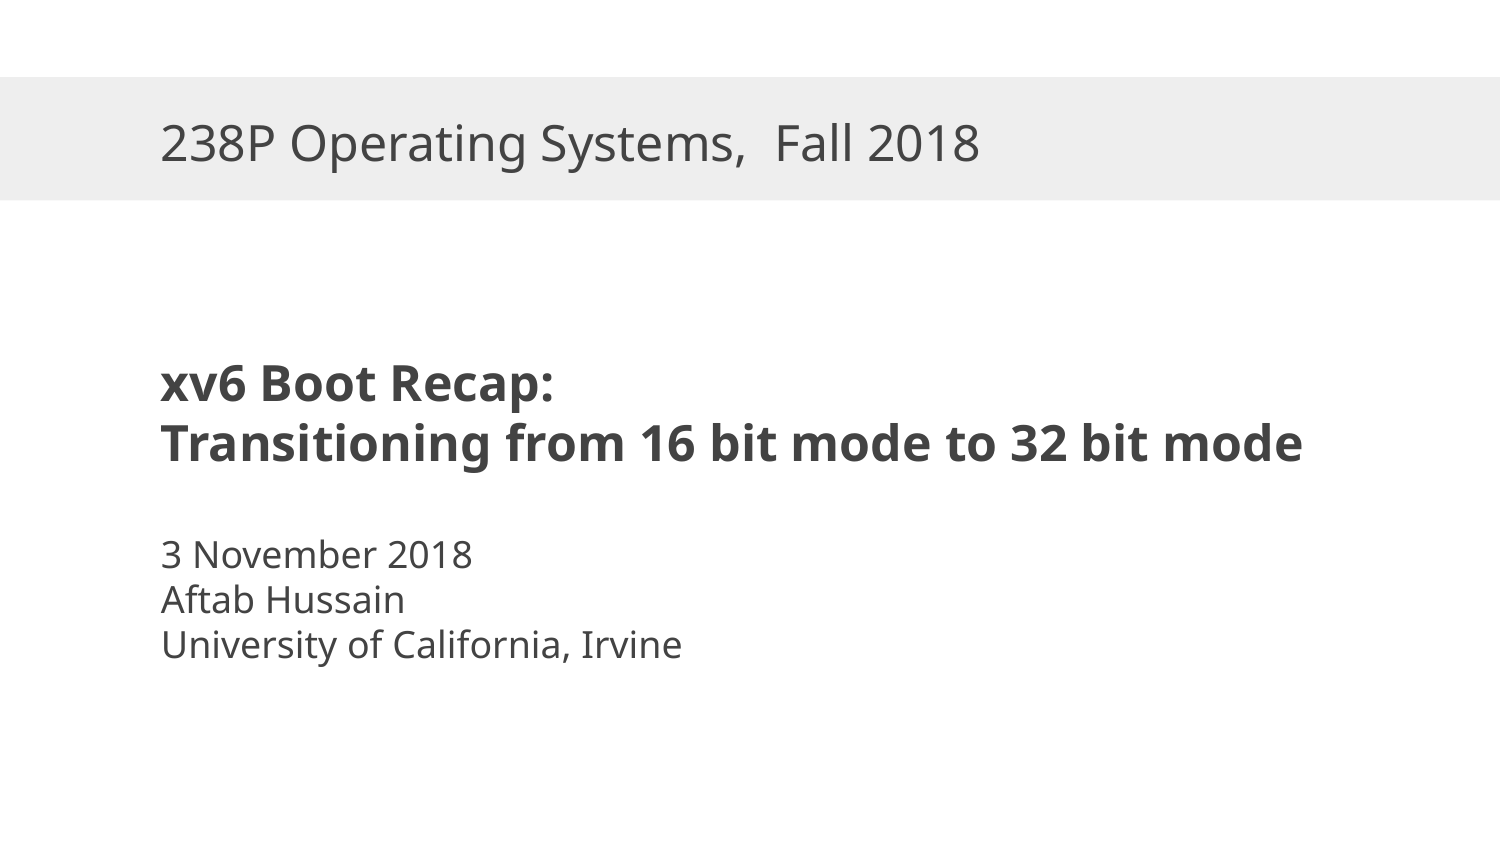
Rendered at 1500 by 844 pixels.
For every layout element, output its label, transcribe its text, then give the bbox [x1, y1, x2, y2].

text_box 238P Operating Systems, Fall 2018 xv6 Boot Recap: Transitioning from 16 bit mode to 32 bit mode 3 November 2018 Aftab Hussain University of California, Irvine [70, 96, 1500, 588]
text_box [0, 77, 1500, 201]
